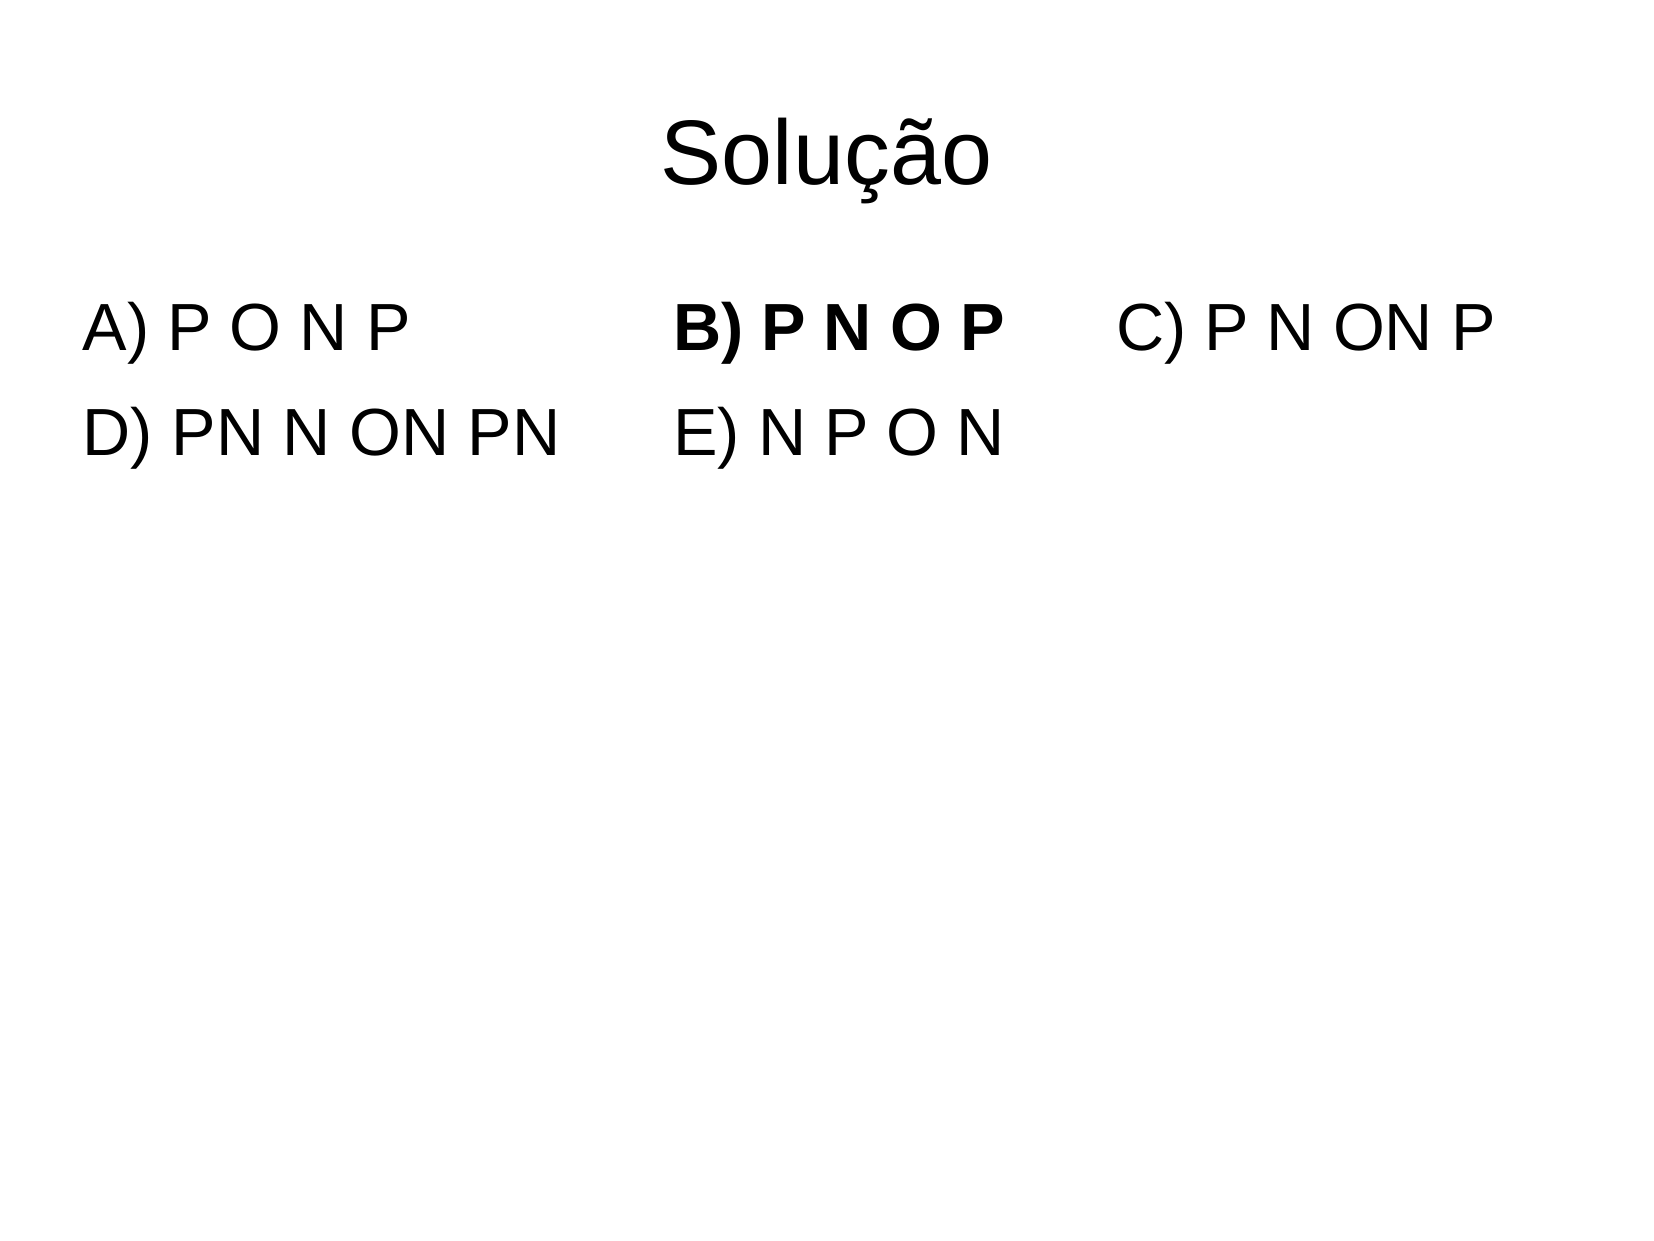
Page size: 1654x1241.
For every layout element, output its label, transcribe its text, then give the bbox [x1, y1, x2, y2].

title Solução [82, 49, 1571, 257]
list A) P O N P B) P N O P C) P N ON P D) PN N ON PN E) N P O N [82, 290, 1571, 1109]
